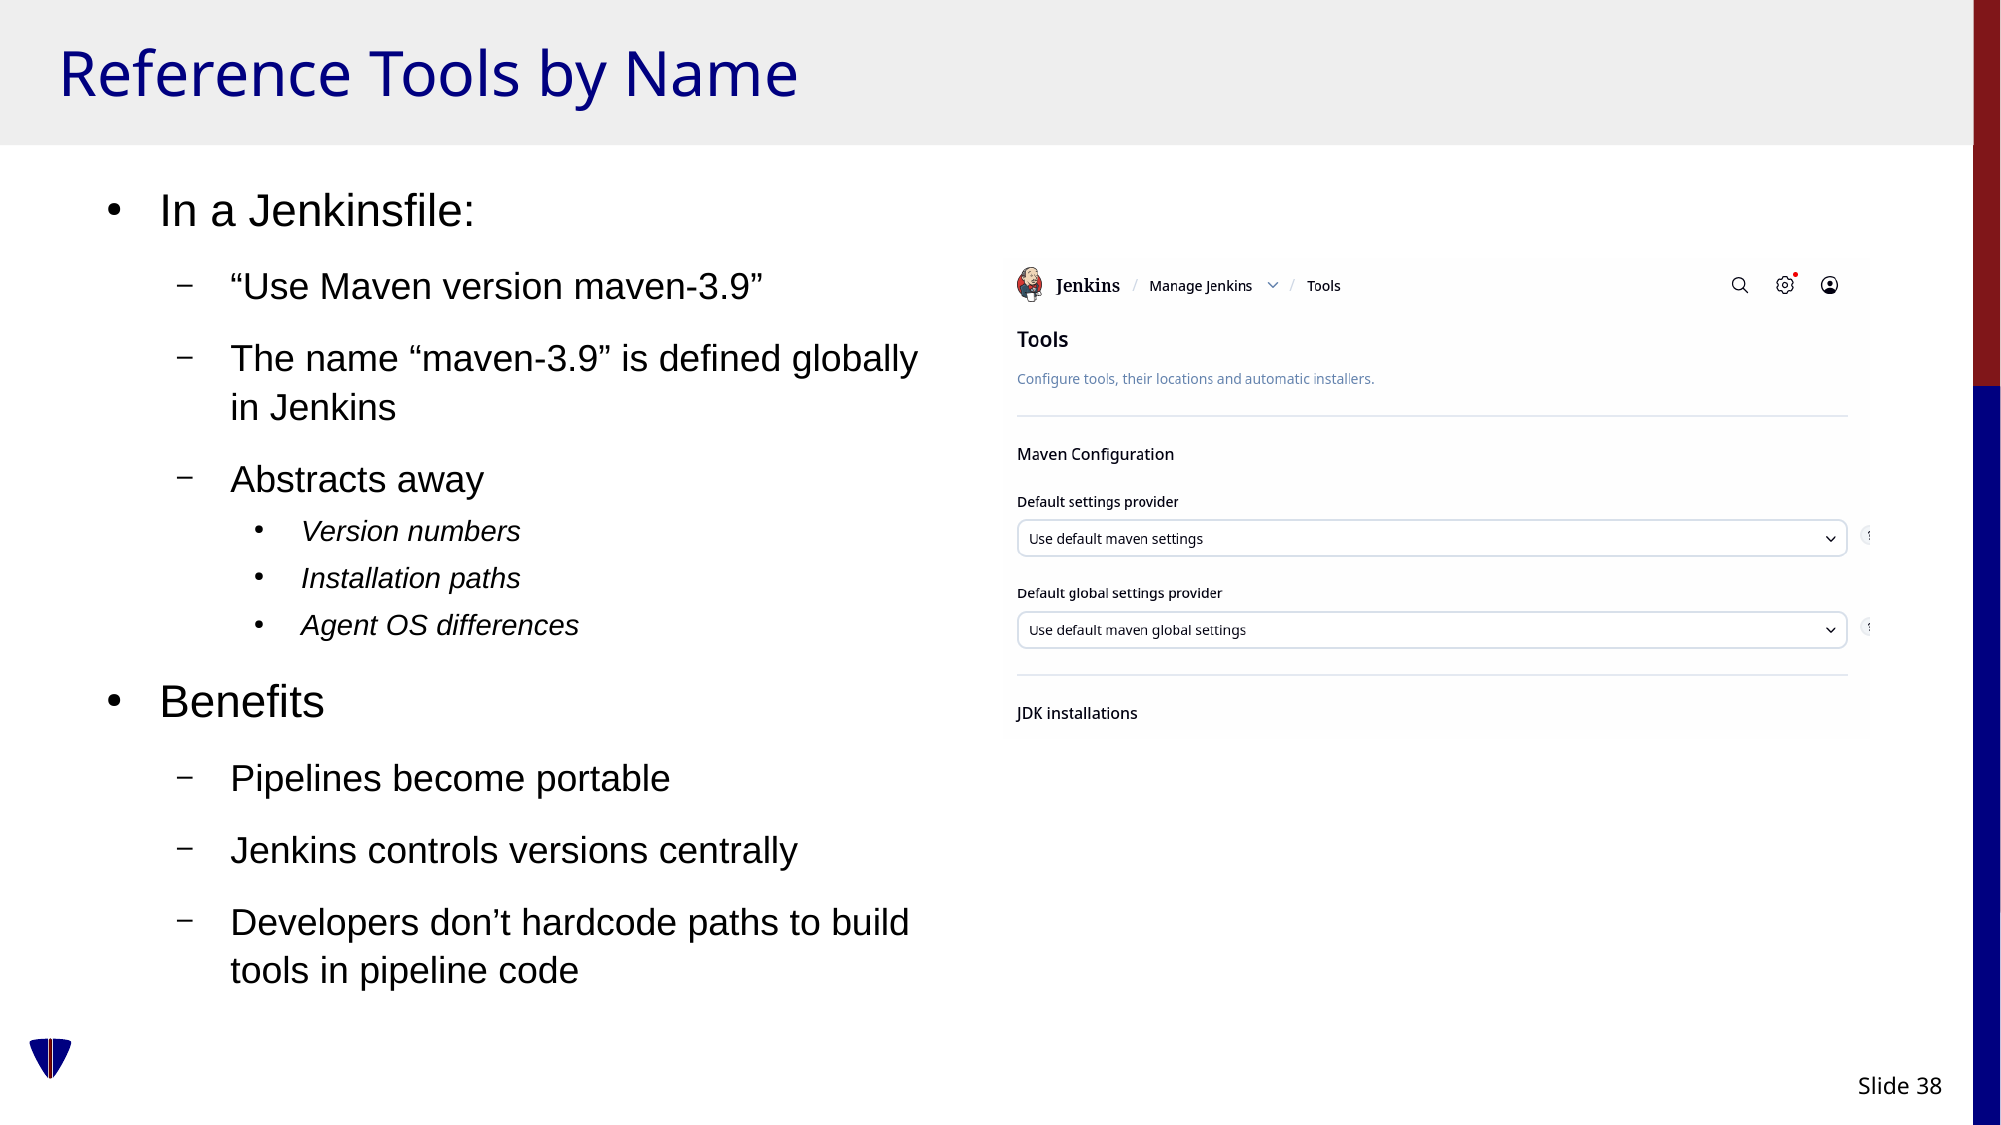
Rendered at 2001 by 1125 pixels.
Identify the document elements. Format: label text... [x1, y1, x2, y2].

title Reference Tools by Name [0, 0, 1974, 146]
picture [1003, 258, 1870, 739]
list In a Jenkinsfile: “Use Maven version maven-3.9” The name “maven-3.9” is defined globally in Jenkins Abstracts away Version numbers Installation paths Agent OS differences Benefits Pipelines become portable Jenkins controls versions centrally Developers don’t hardcode paths to build tools in pipeline code [88, 177, 945, 1034]
